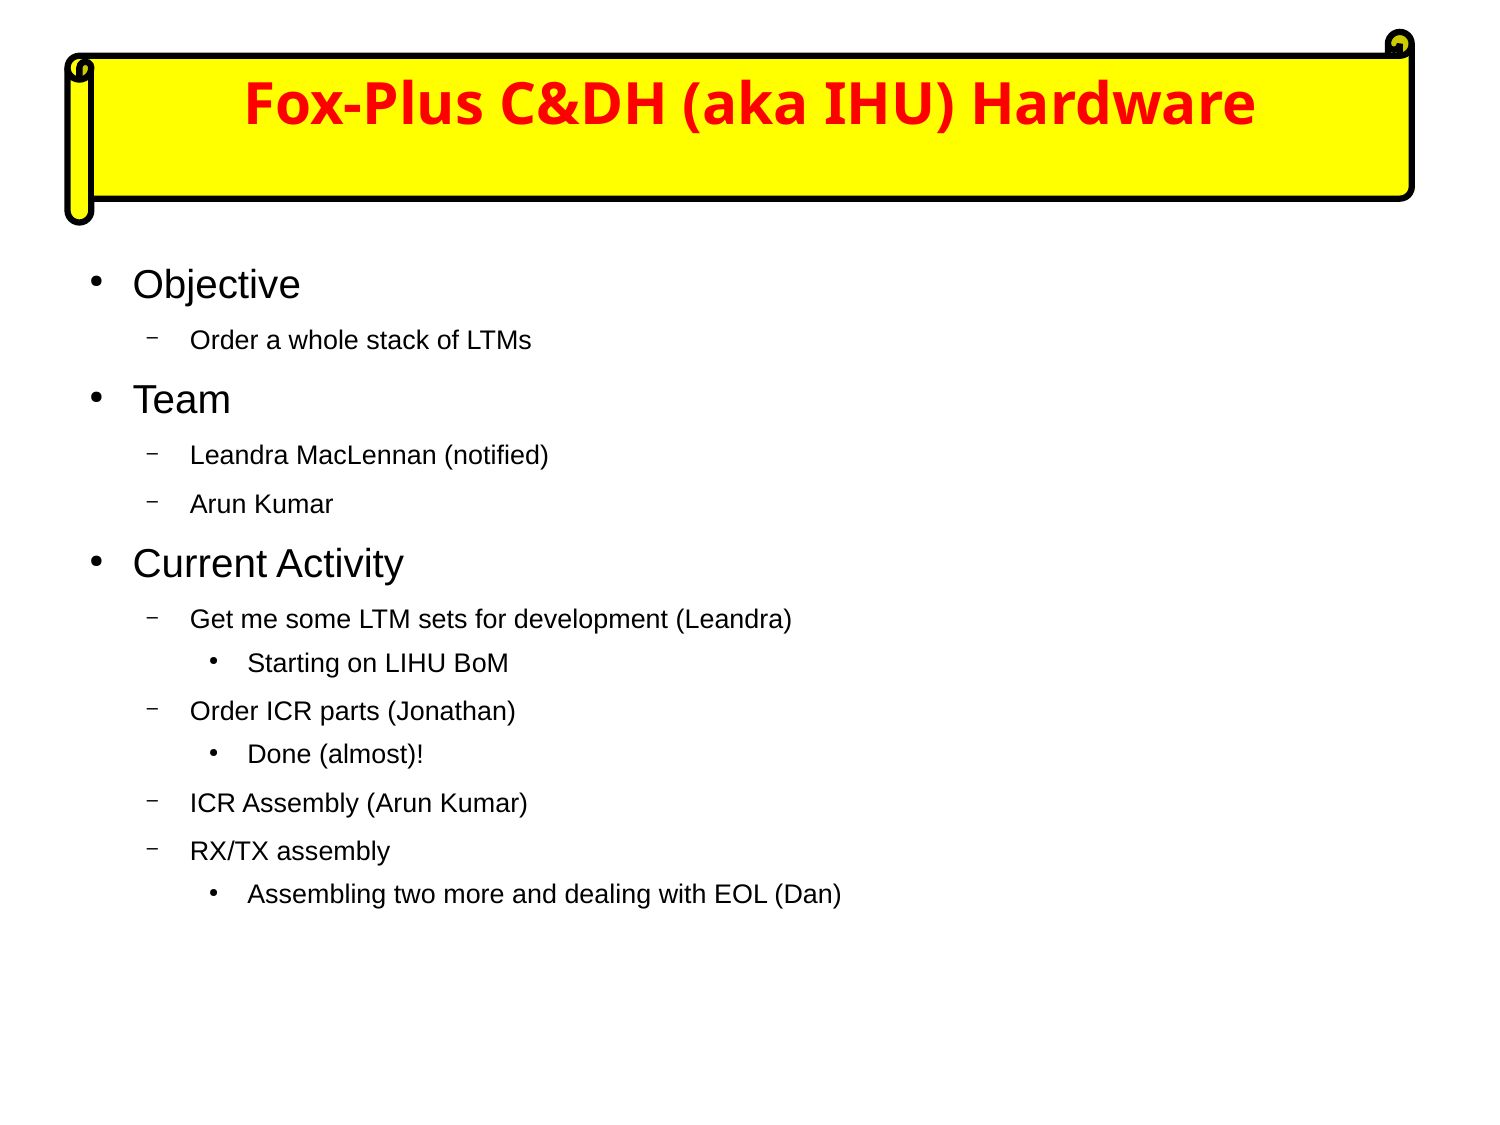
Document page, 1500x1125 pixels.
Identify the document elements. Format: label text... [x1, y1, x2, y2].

text_box [67, 144, 1412, 223]
list Objective Order a whole stack of LTMs Team Leandra MacLennan (notified) Arun Kumar Current Activity Get me some LTM sets for development (Leandra) Starting on LIHU BoM Order ICR parts (Jonathan) Done (almost)! ICR Assembly (Arun Kumar) RX/TX assembly Assembling two more and dealing with EOL (Dan) [75, 263, 1426, 916]
text_box Fox-Plus C&DH (aka IHU) Hardware [0, 58, 1500, 144]
text_box [72, 31, 1412, 58]
